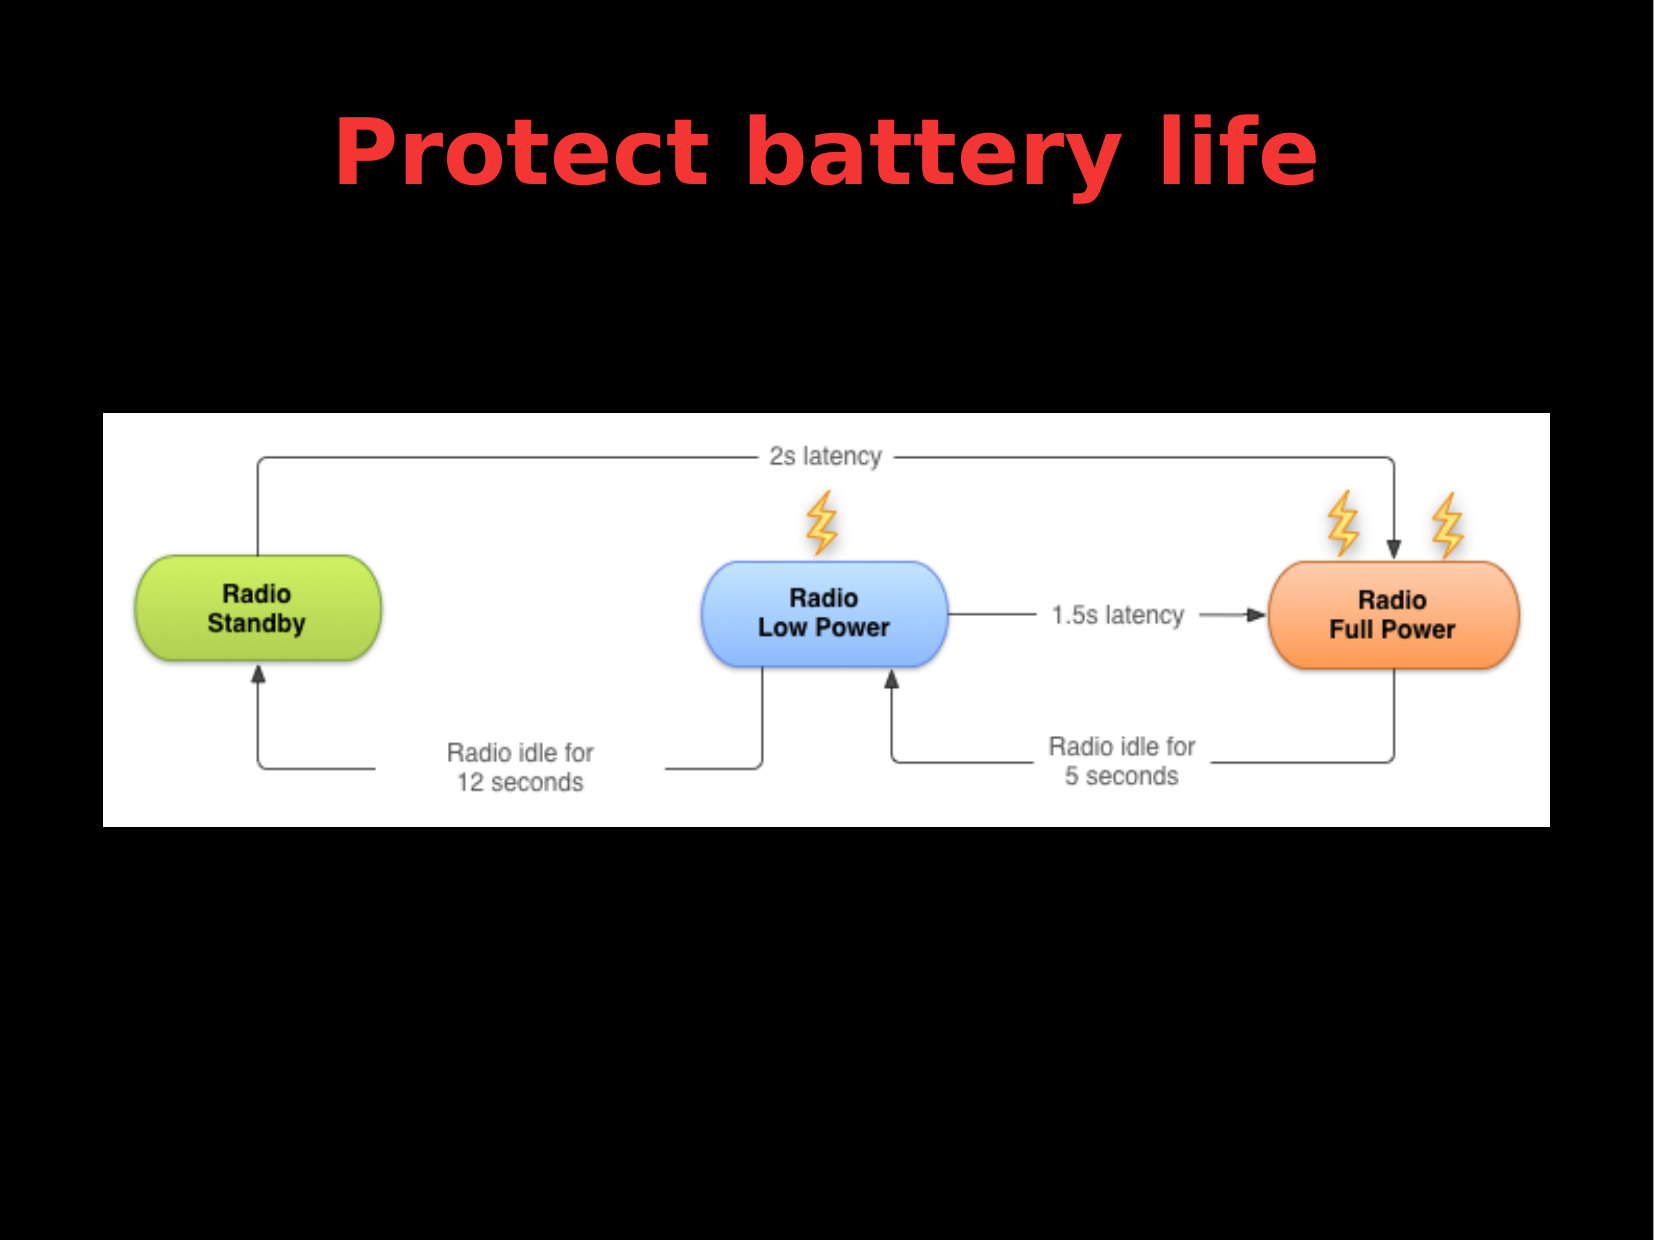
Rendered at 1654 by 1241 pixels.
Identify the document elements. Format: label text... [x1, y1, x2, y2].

title Protect battery life [82, 49, 1571, 257]
picture [103, 413, 1550, 827]
